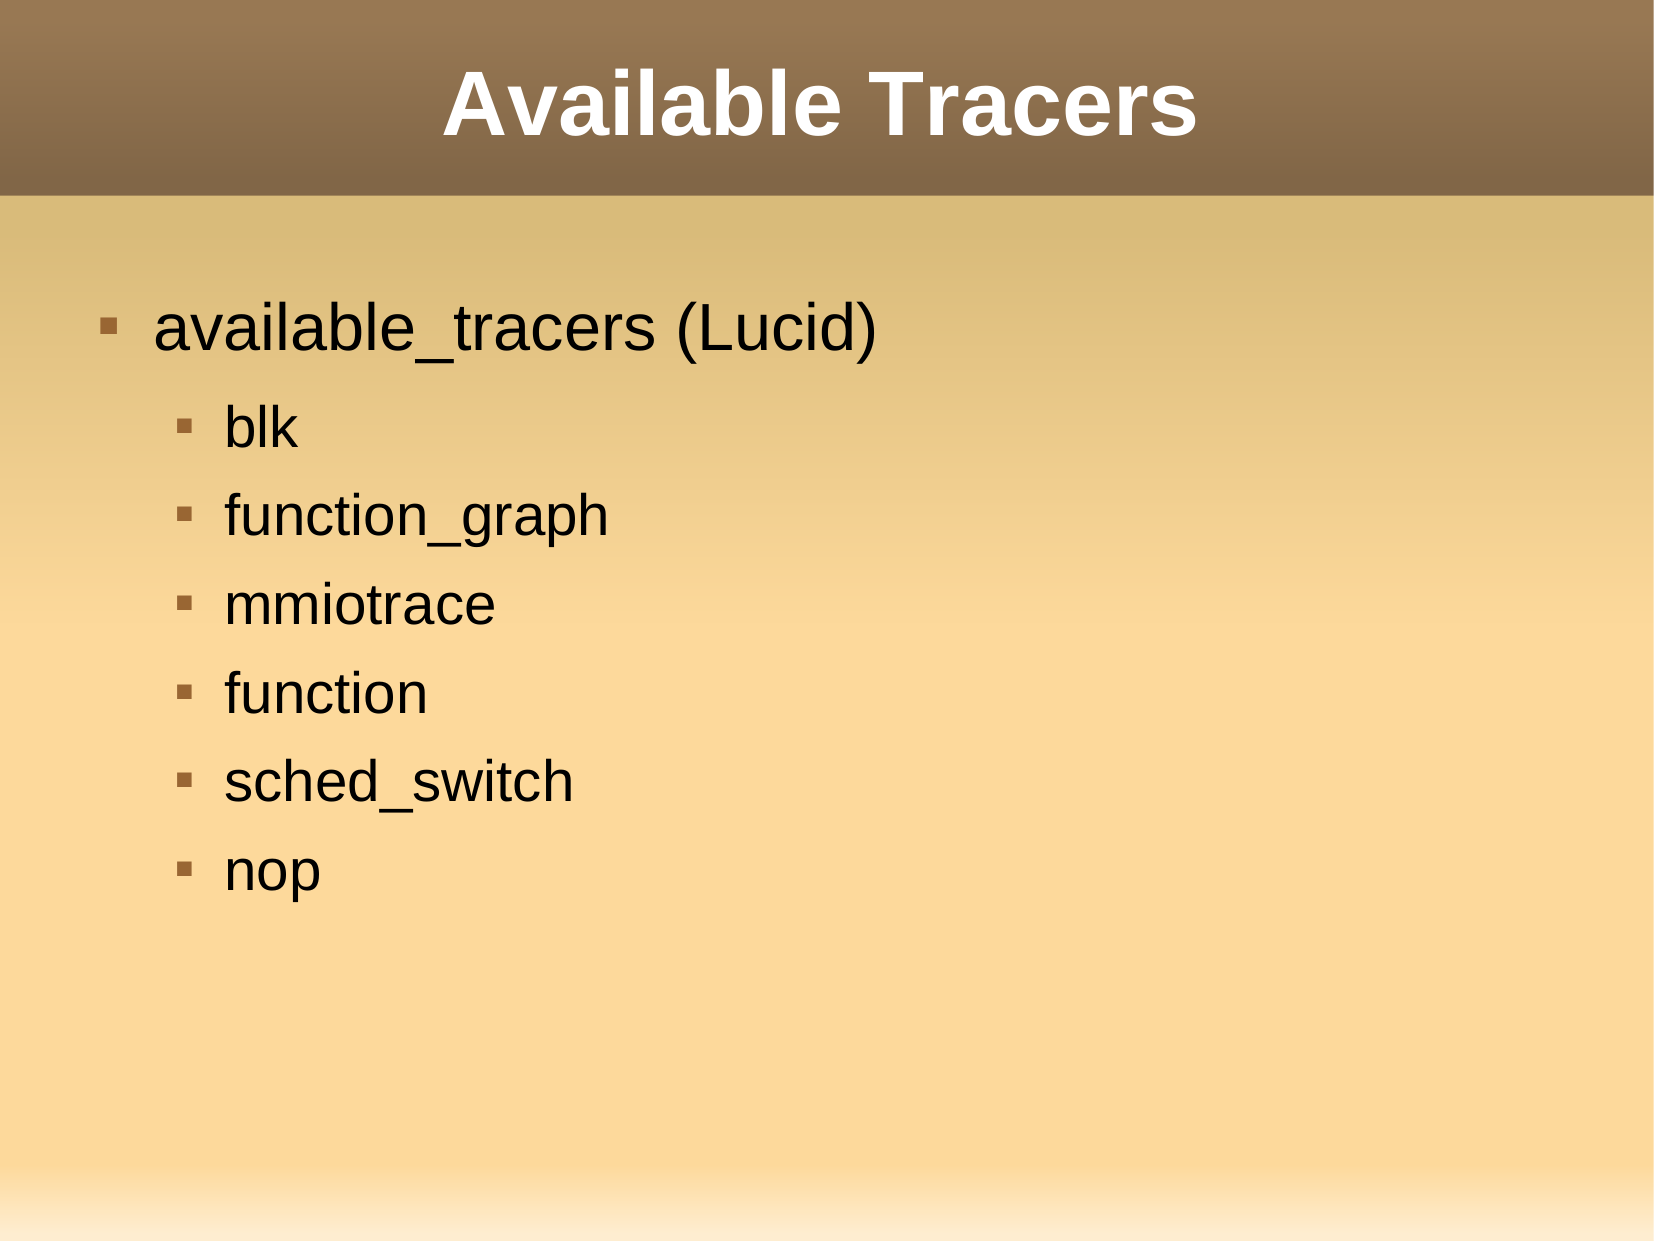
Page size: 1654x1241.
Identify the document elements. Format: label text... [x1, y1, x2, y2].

list available_tracers (Lucid) blk function_graph mmiotrace function sched_switch nop [82, 290, 1571, 1094]
title Available Tracers [76, 7, 1565, 200]
picture [0, 0, 1654, 1241]
